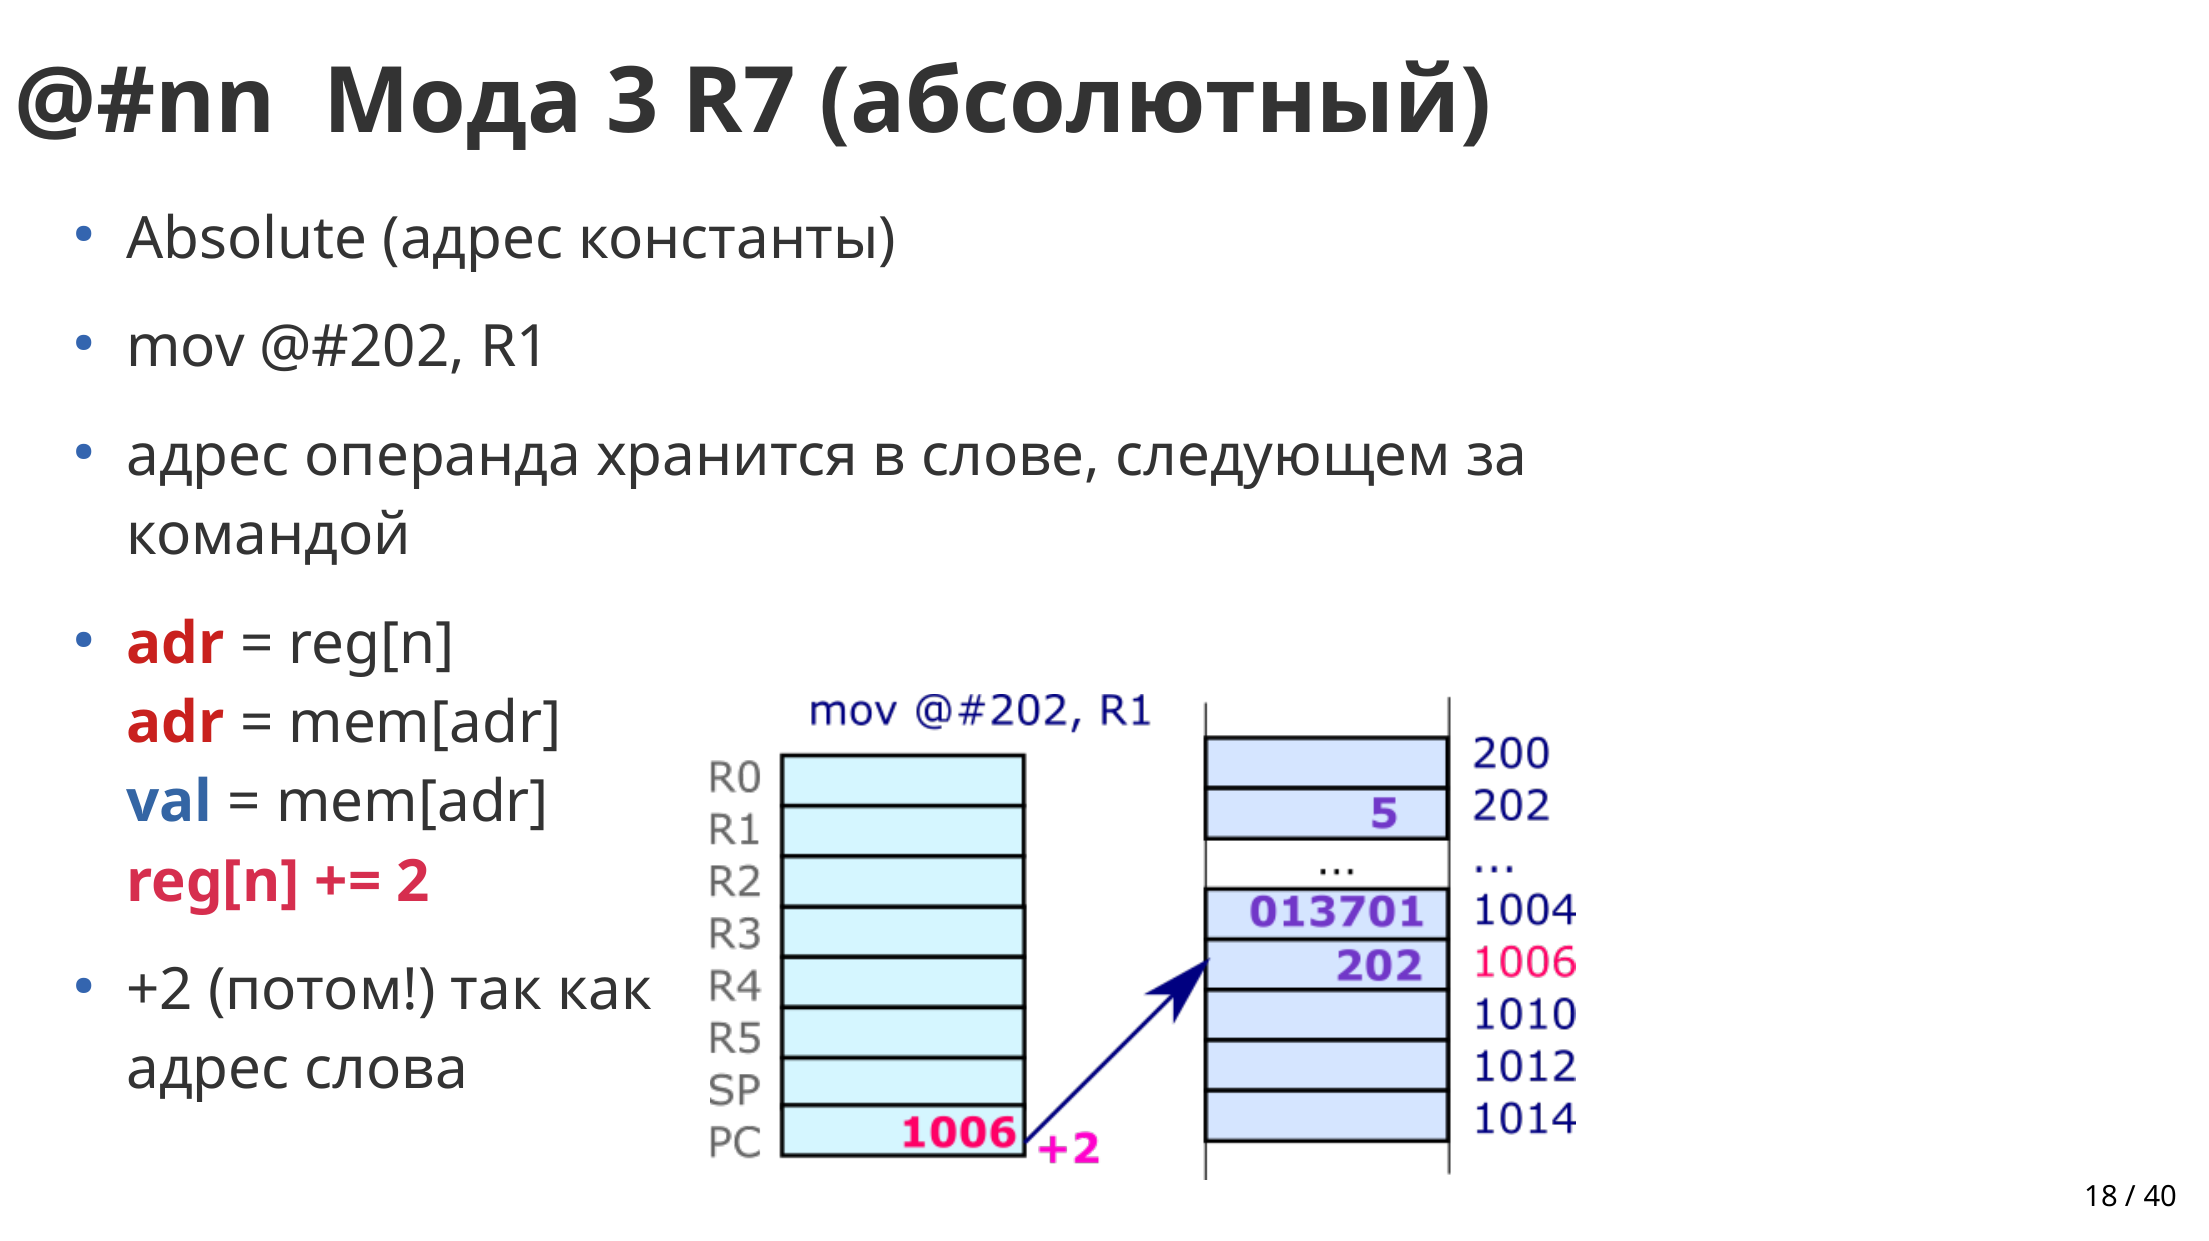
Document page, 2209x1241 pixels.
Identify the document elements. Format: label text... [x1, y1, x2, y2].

picture [710, 694, 1576, 1180]
list Absolute (адрес константы) mov @#202, R1 адрес операнда хранится в слове, следующем за командой adr = reg[n] adr = mem[adr] val = mem[adr] reg[n] += 2 +2 (потом!) так как адрес слова [55, 195, 1690, 1177]
title @#nn Мода 3 R7 (абсолютный) [14, 0, 2209, 223]
